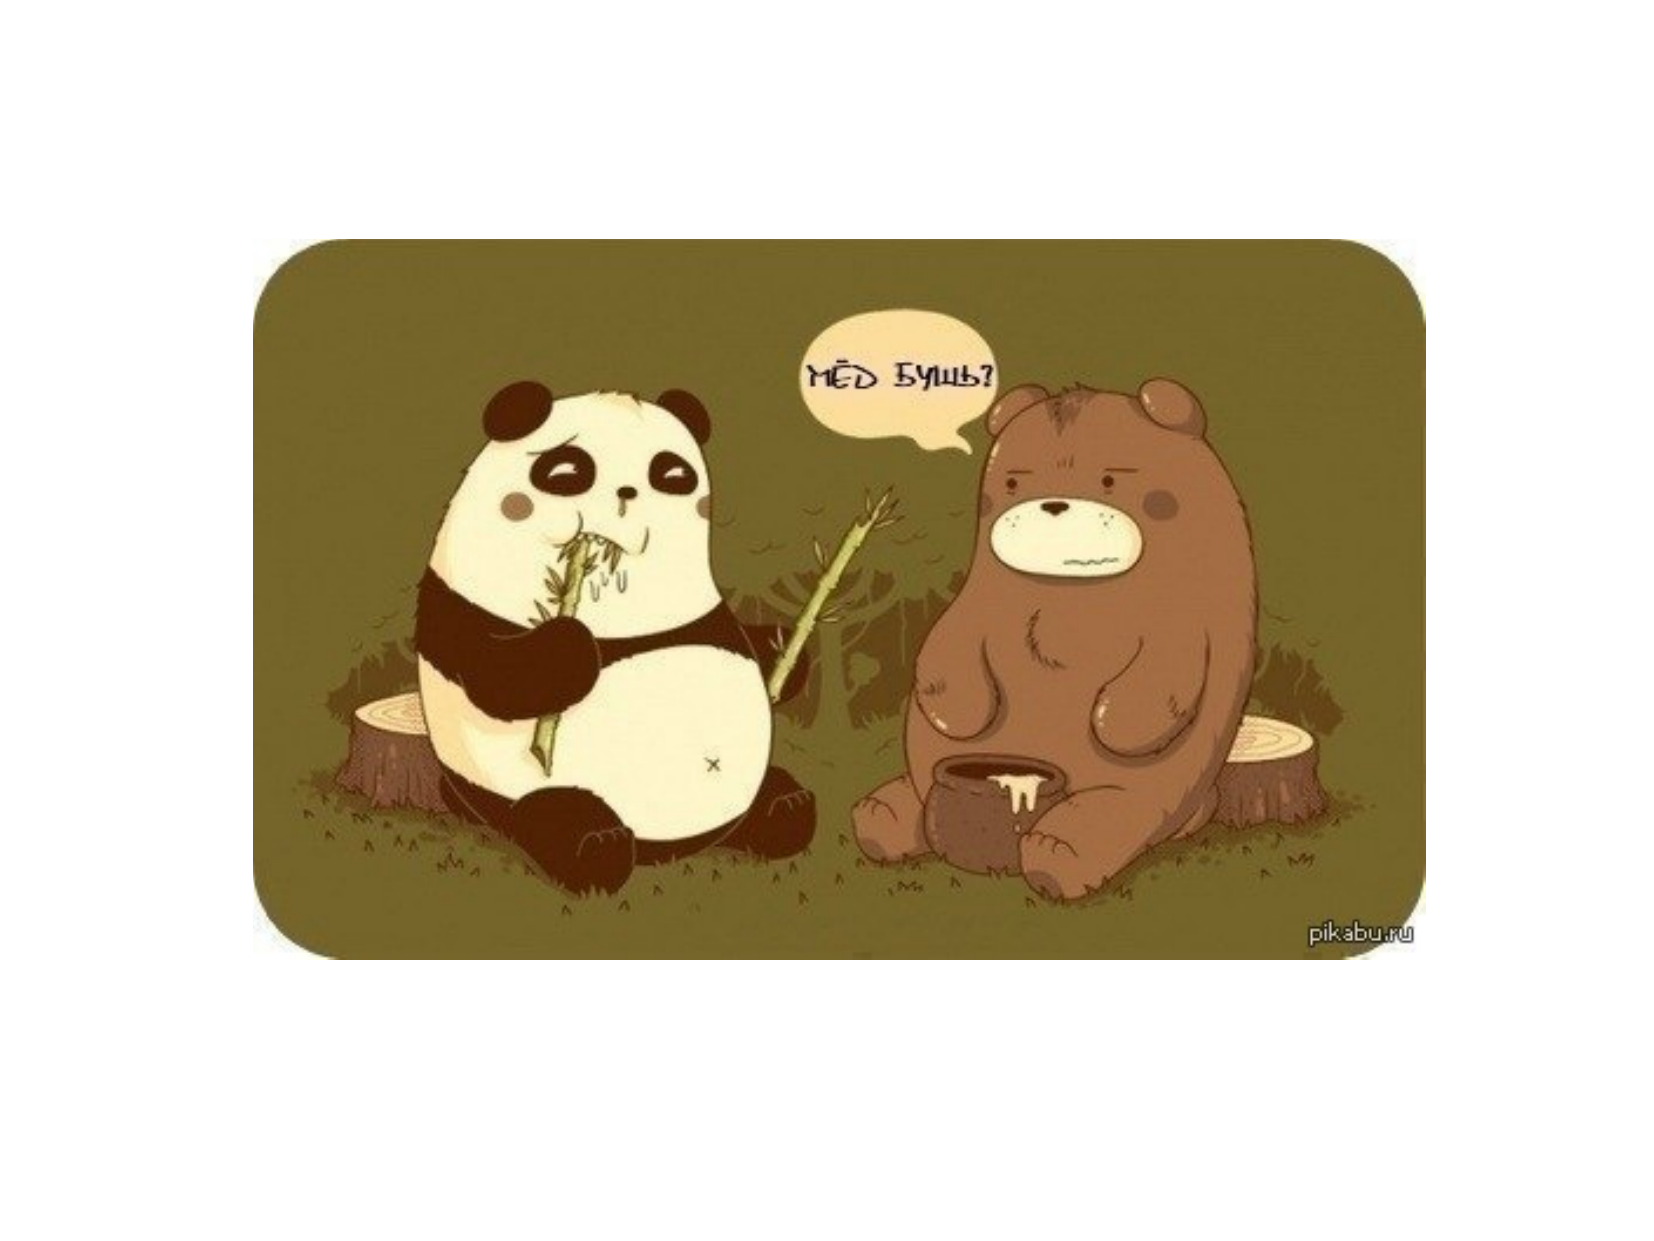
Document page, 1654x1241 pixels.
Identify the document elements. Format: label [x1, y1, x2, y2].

picture [253, 239, 1426, 960]
